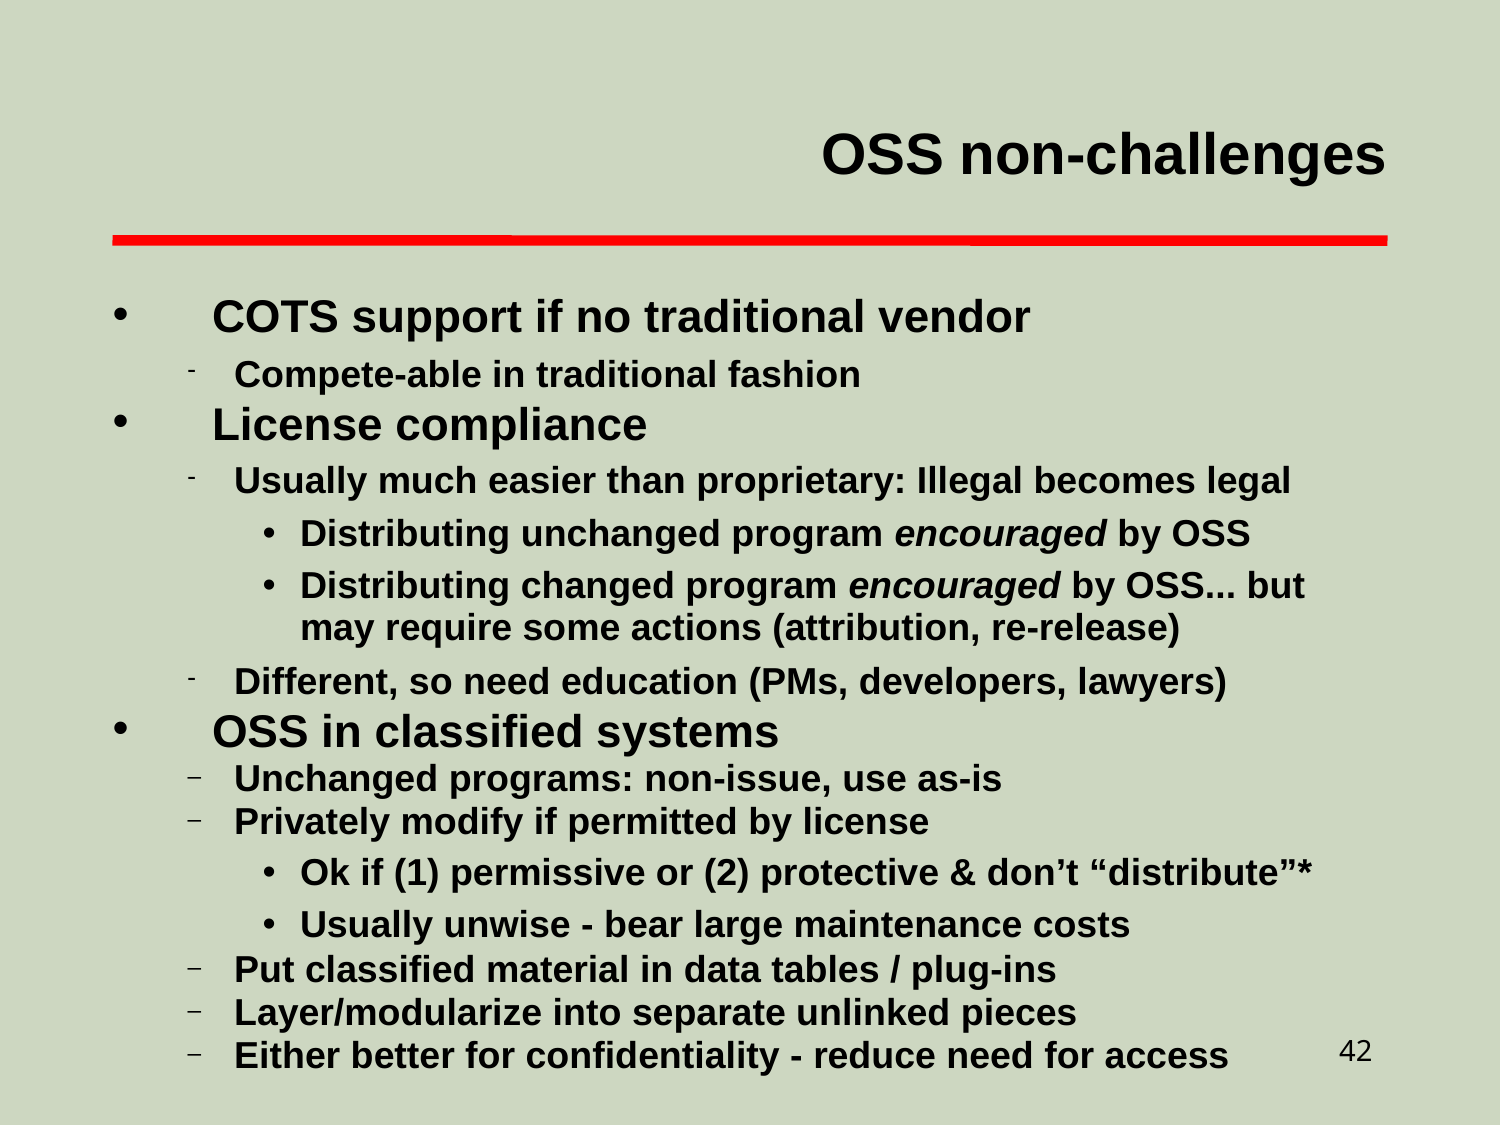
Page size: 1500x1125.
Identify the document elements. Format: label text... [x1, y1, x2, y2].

title OSS non-challenges [337, 93, 1388, 217]
list COTS support if no traditional vendor Compete-able in traditional fashion License compliance Usually much easier than proprietary: Illegal becomes legal Distributing unchanged program encouraged by OSS Distributing changed program encouraged by OSS... but may require some actions (attribution, re-release) Different, so need education (PMs, developers, lawyers)‏ OSS in classified systems Unchanged programs: non-issue, use as-is Privately modify if permitted by license Ok if (1) permissive or (2) protective & don’t “distribute”* Usually unwise - bear large maintenance costs Put classified material in data tables / plug-ins Layer/modularize into separate unlinked pieces Either better for confidentiality - reduce need for access [112, 299, 1388, 1086]
